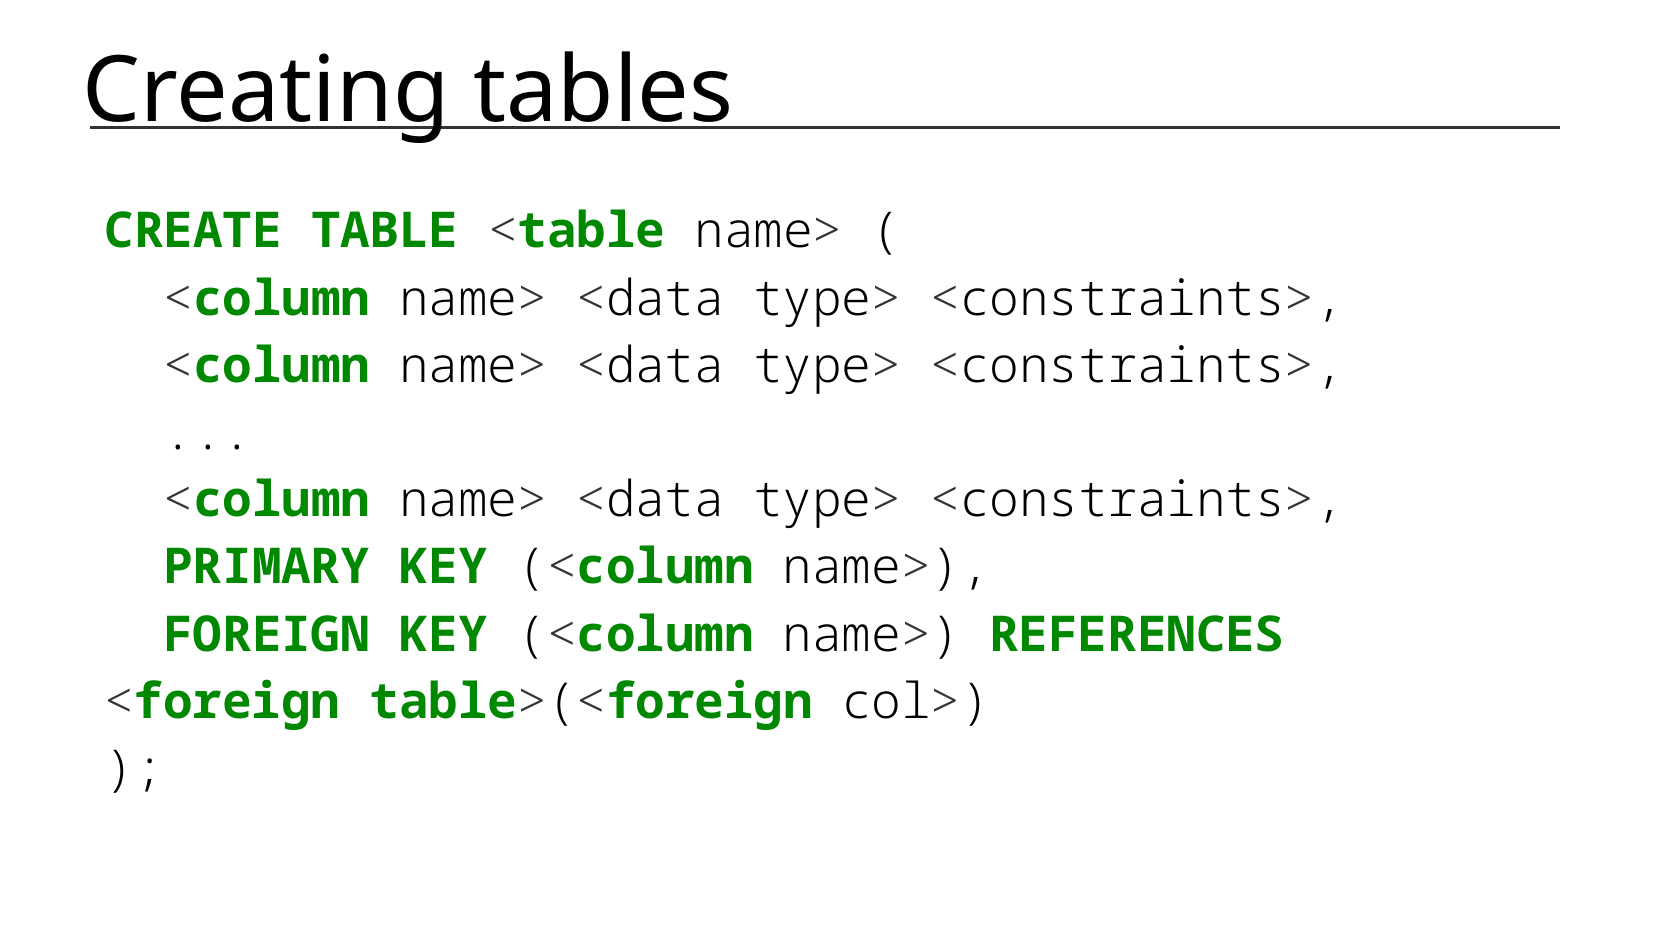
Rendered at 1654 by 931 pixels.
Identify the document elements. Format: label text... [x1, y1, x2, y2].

list CREATE TABLE <table name> ( <column name> <data type> <constraints>, <column name> <data type> <constraints>, ... <column name> <data type> <constraints>, PRIMARY KEY (<column name>), FOREIGN KEY (<column name>) REFERENCES <foreign table>(<foreign col>) ); [82, 195, 1571, 811]
title Creating tables [82, 32, 1571, 140]
